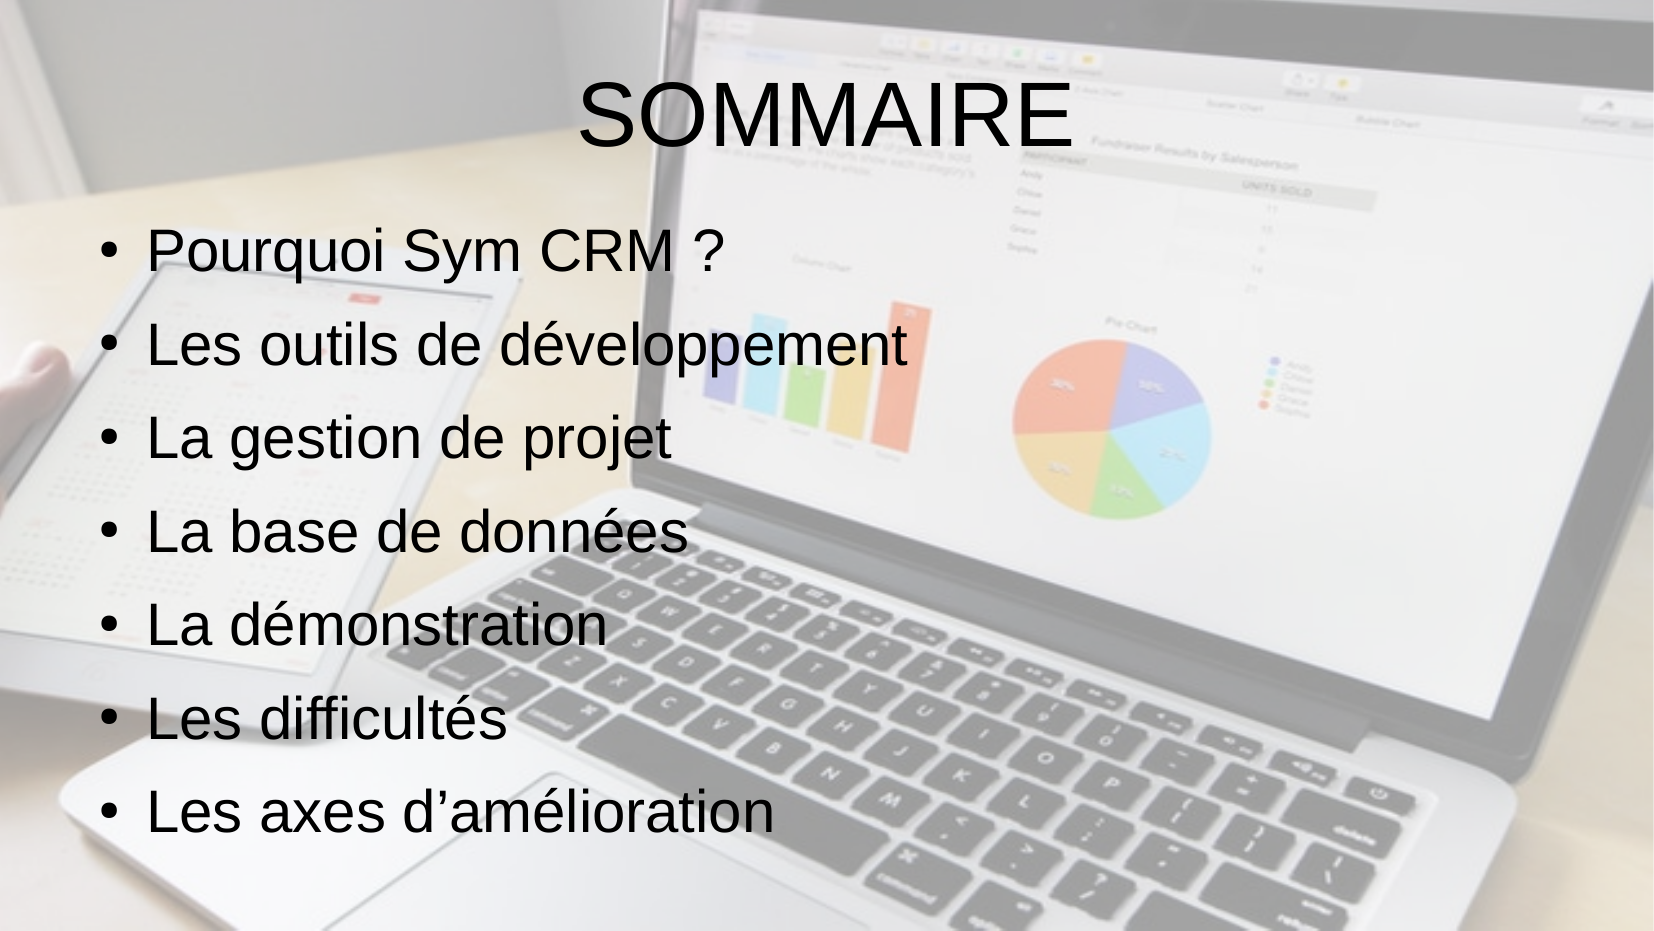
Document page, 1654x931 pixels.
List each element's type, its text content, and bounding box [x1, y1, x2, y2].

title SOMMAIRE [82, 37, 1571, 193]
list Pourquoi Sym CRM ? Les outils de développement La gestion de projet La base de données La démonstration Les difficultés Les axes d’amélioration [82, 217, 1571, 851]
picture [0, 0, 1654, 931]
